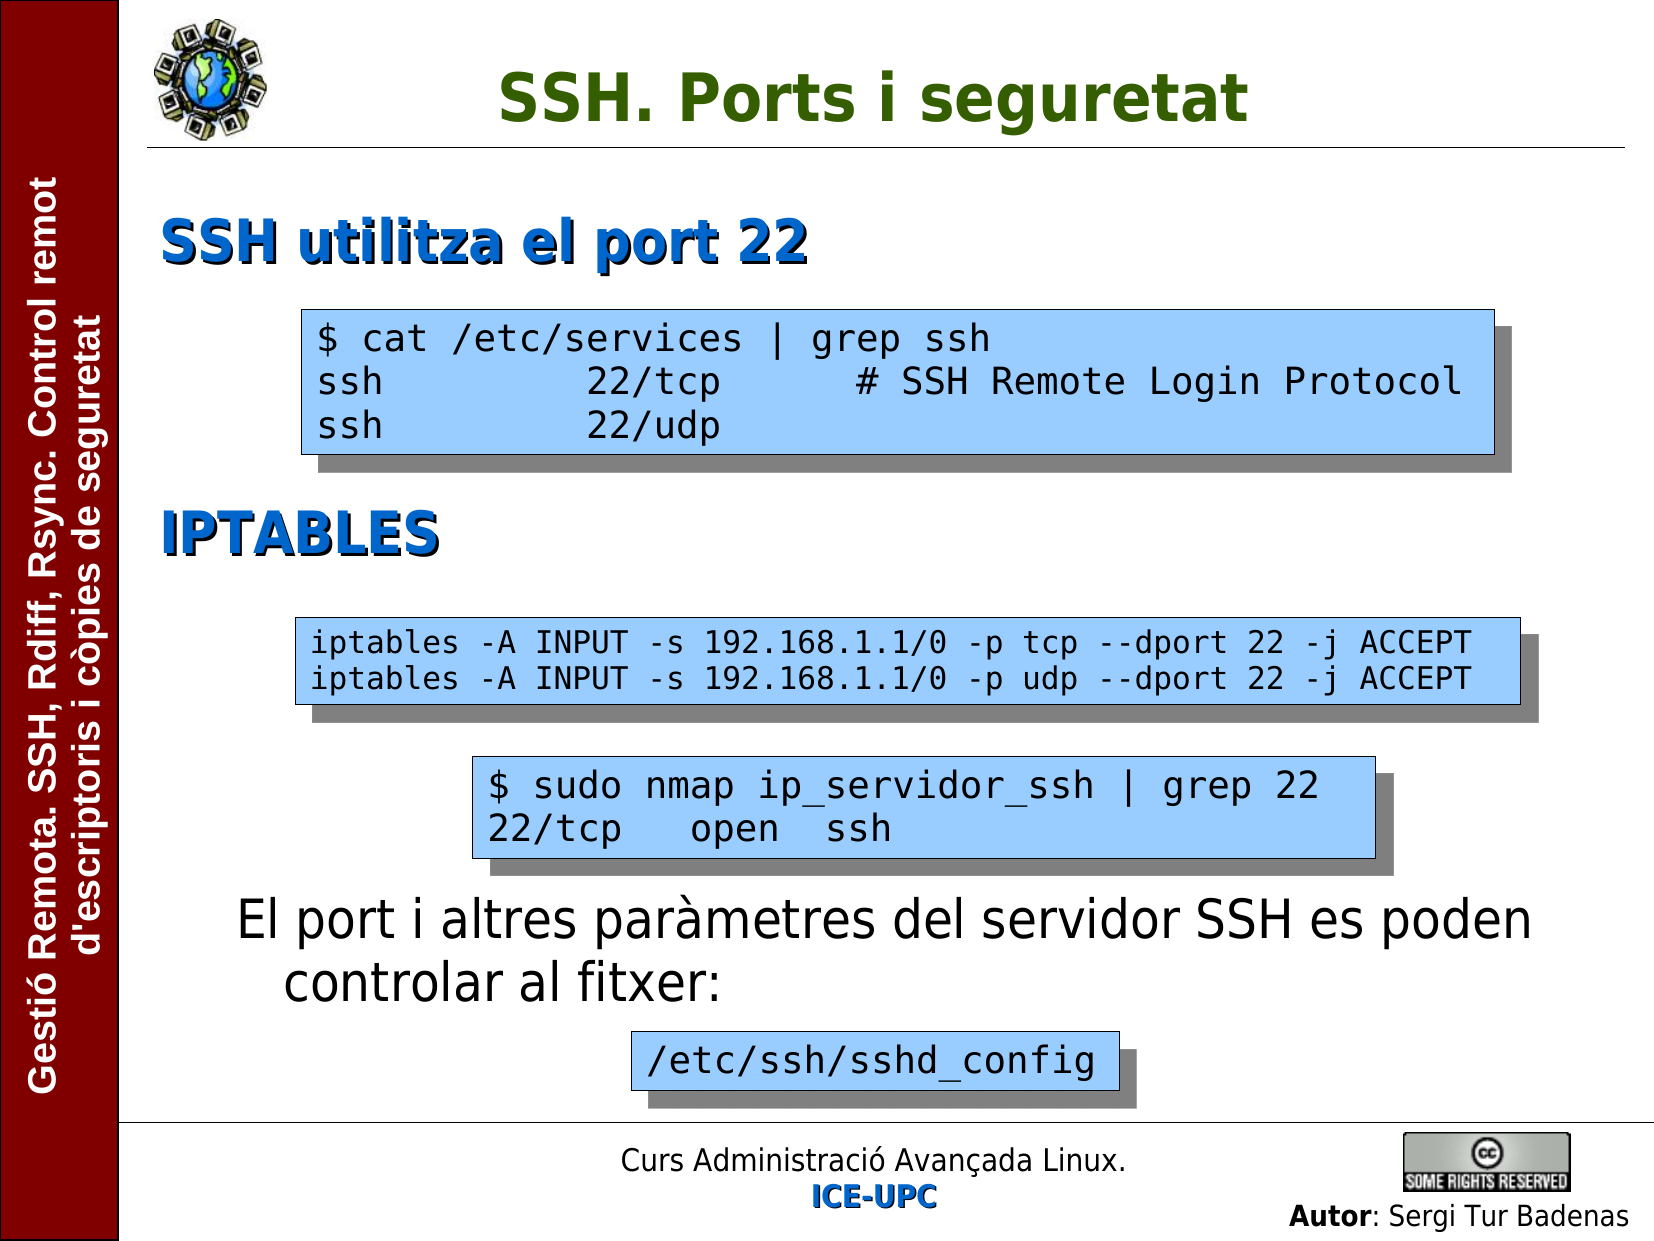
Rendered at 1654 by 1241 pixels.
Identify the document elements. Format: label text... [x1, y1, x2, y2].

list SSH utilitza el port 22 IPTABLES El port i altres paràmetres del servidor SSH es poden controlar al fitxer: [141, 207, 1630, 1043]
text_box $ cat /etc/services | grep ssh ssh 22/tcp # SSH Remote Login Protocol ssh 22/udp [301, 309, 1495, 455]
picture [1403, 1132, 1571, 1192]
title SSH. Ports i seguretat [129, 56, 1619, 141]
text_box /etc/ssh/sshd_config [631, 1031, 1120, 1091]
picture [154, 19, 268, 56]
text_box $ sudo nmap ip_servidor_ssh | grep 22 22/tcp open ssh [472, 756, 1376, 859]
text_box iptables -A INPUT -s 192.168.1.1/0 -p tcp --dport 22 -j ACCEPT iptables -A INPUT -s 192.168.1.1/0 -p udp --dport 22 -j ACCEPT [295, 617, 1521, 705]
